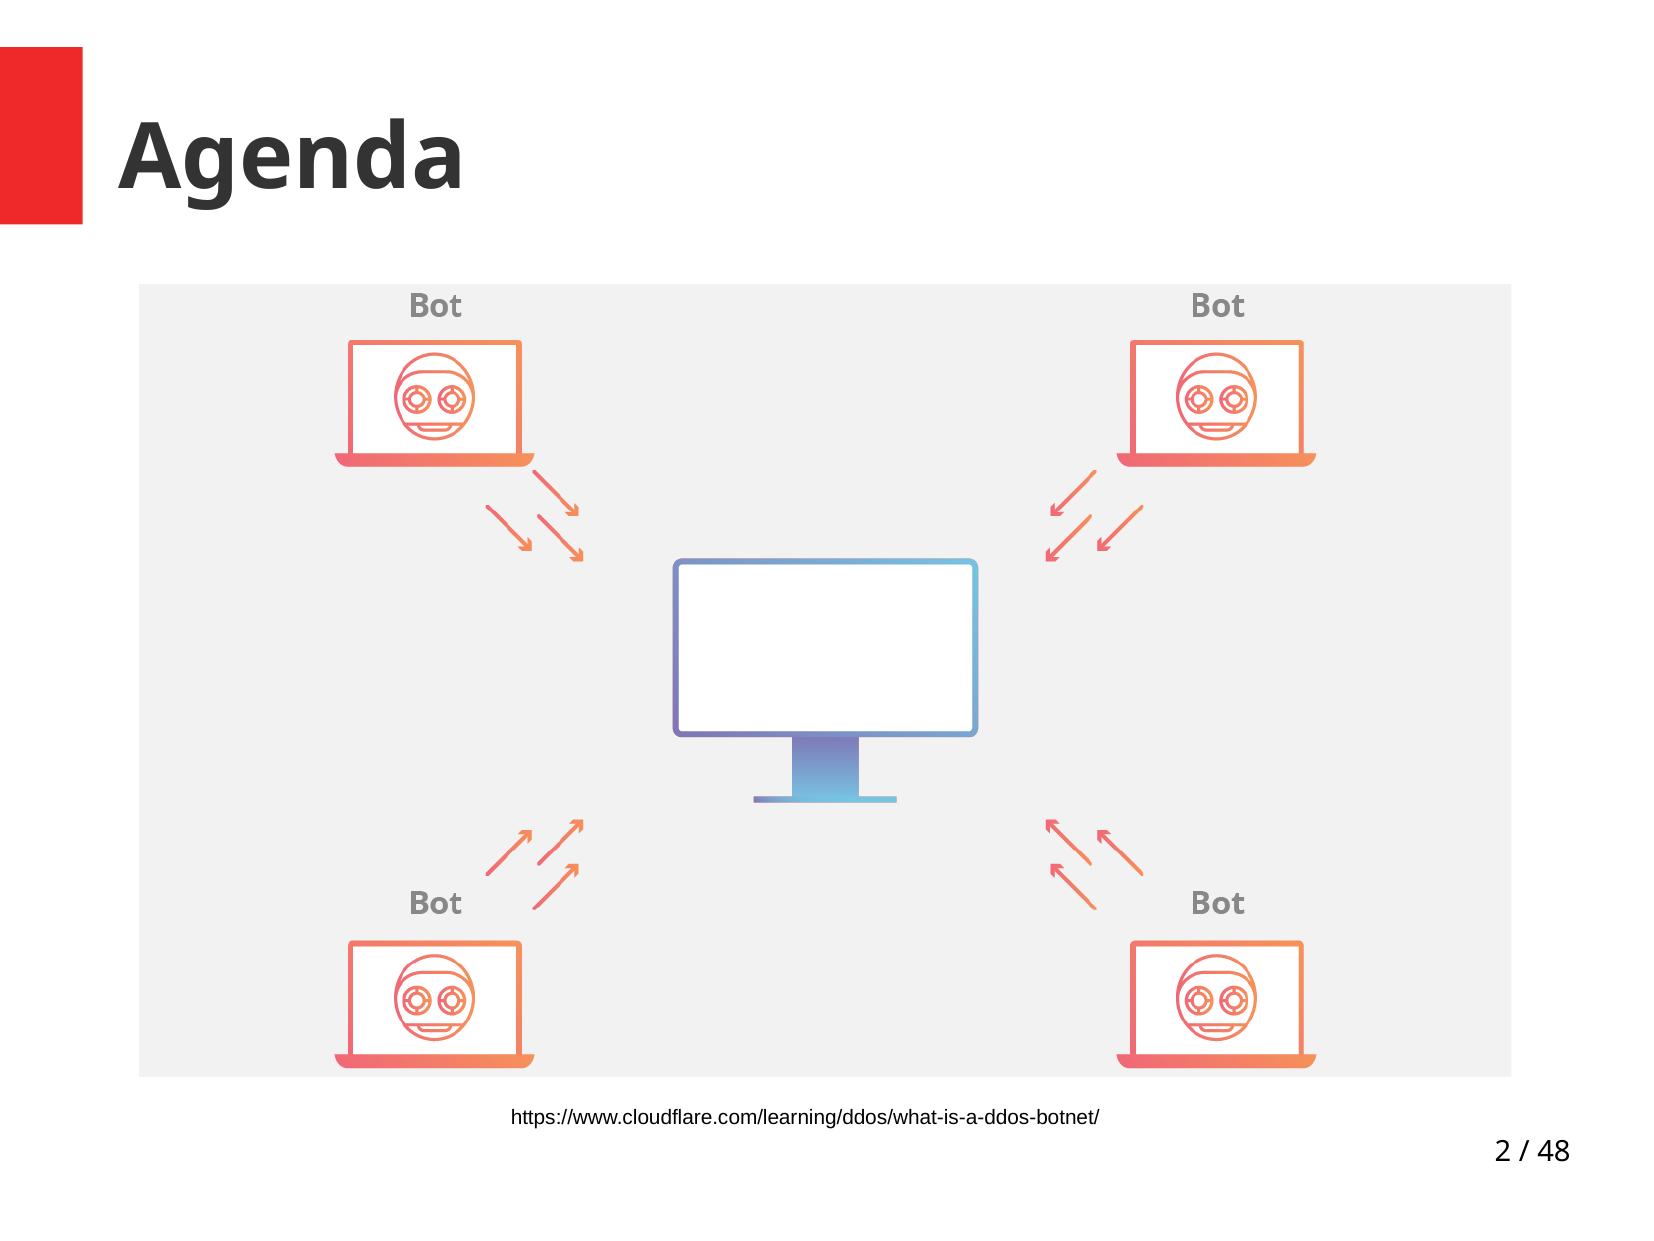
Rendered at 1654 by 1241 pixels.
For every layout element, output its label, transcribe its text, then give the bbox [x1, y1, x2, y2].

title Agenda [118, 49, 1571, 257]
picture [138, 284, 1512, 1077]
text_box https://www.cloudflare.com/learning/ddos/what-is-a-ddos-botnet/ [496, 1098, 1654, 1133]
